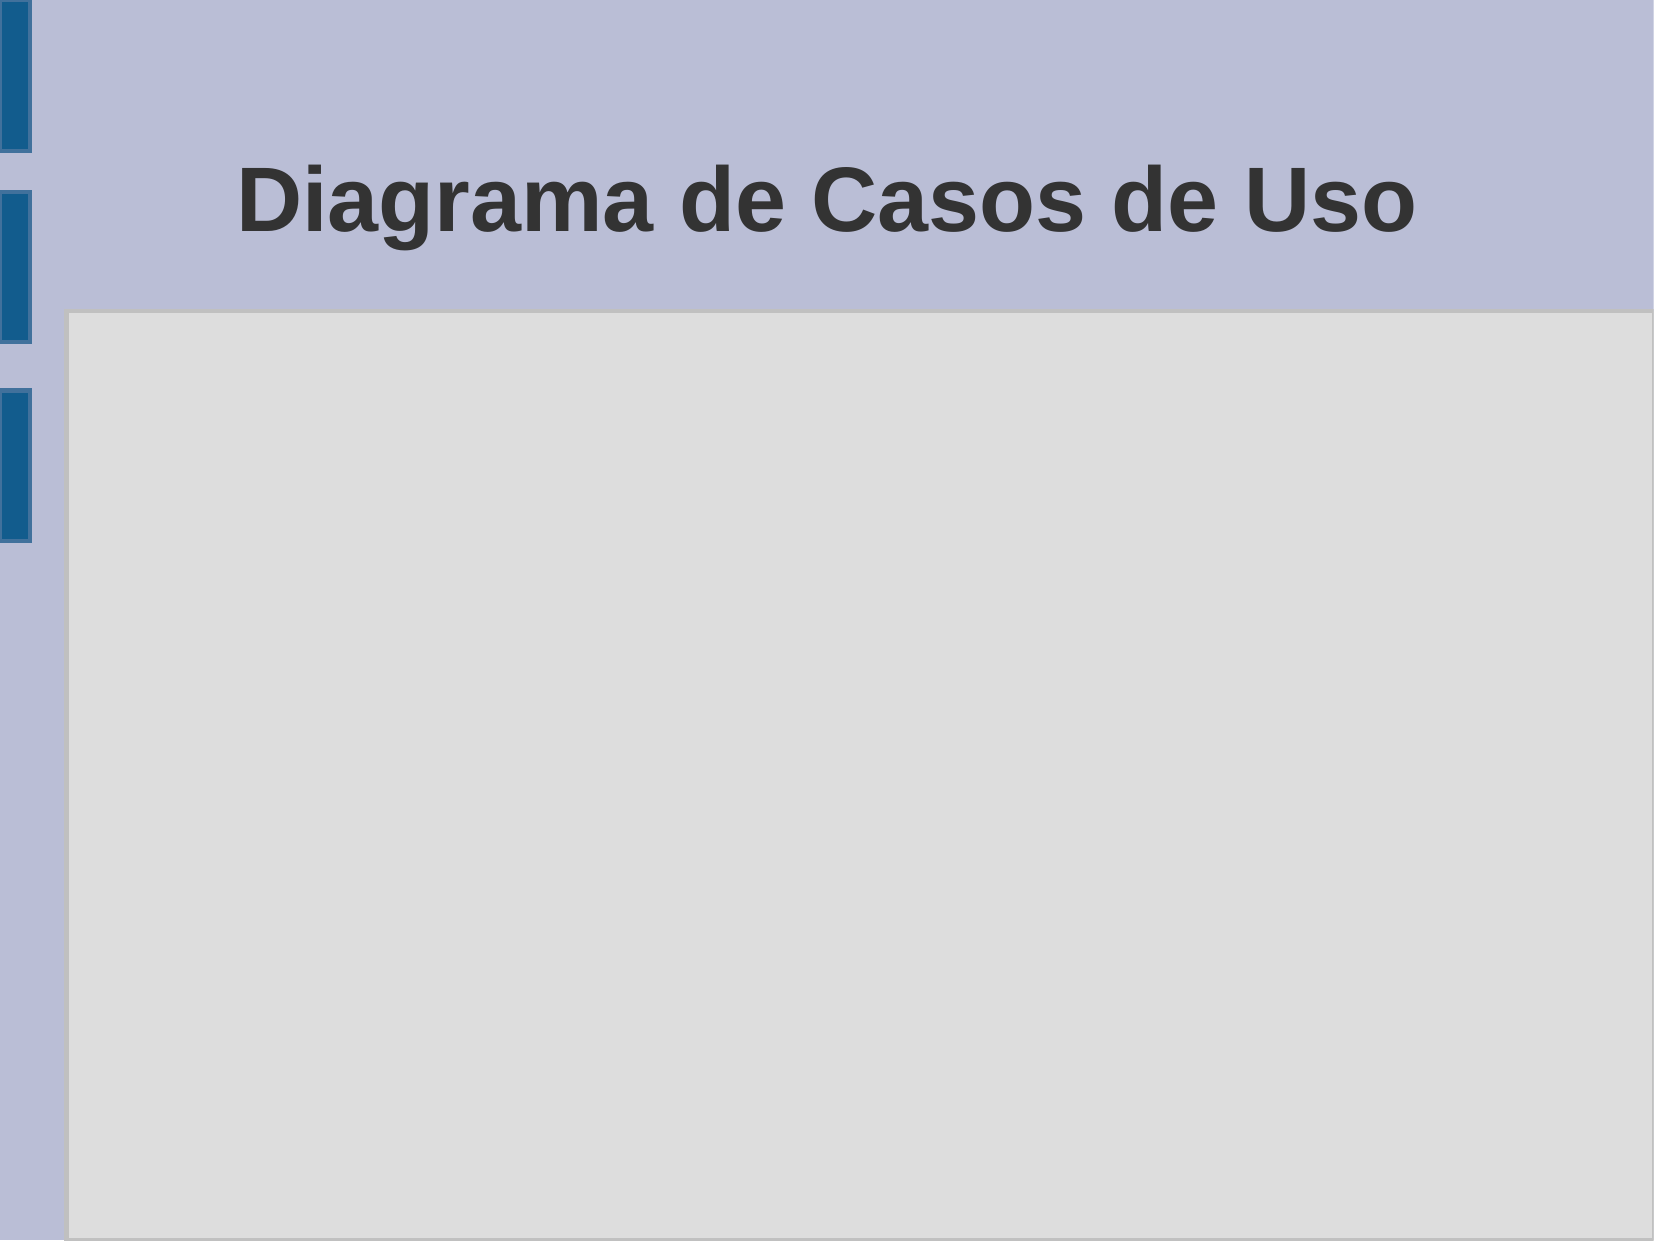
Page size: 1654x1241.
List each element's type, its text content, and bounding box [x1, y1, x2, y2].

title Diagrama de Casos de Uso [121, 91, 1534, 299]
